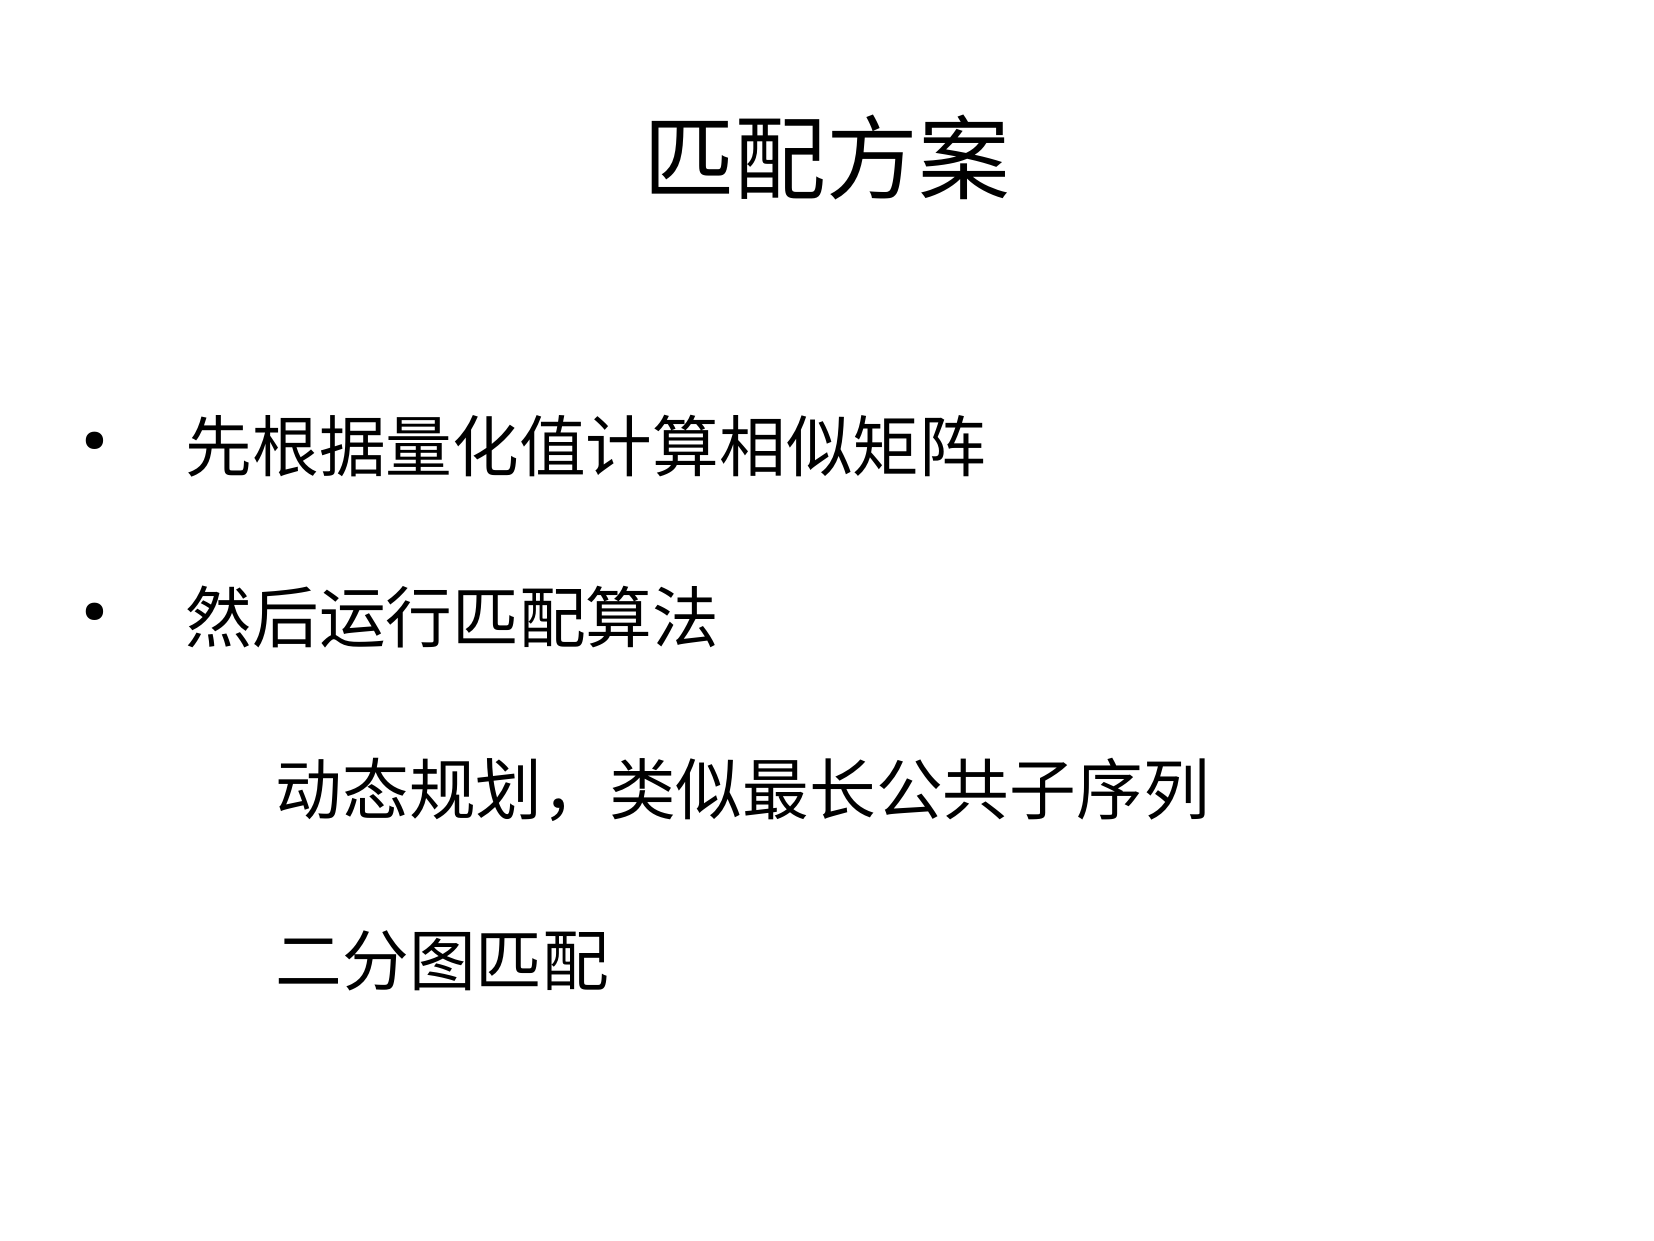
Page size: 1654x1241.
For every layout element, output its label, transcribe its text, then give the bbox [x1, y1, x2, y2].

title 匹配方案 [82, 49, 1571, 257]
subtitle 先根据量化值计算相似矩阵 然后运行匹配算法 动态规划，类似最长公共子序列 二分图匹配 [82, 290, 1571, 1109]
